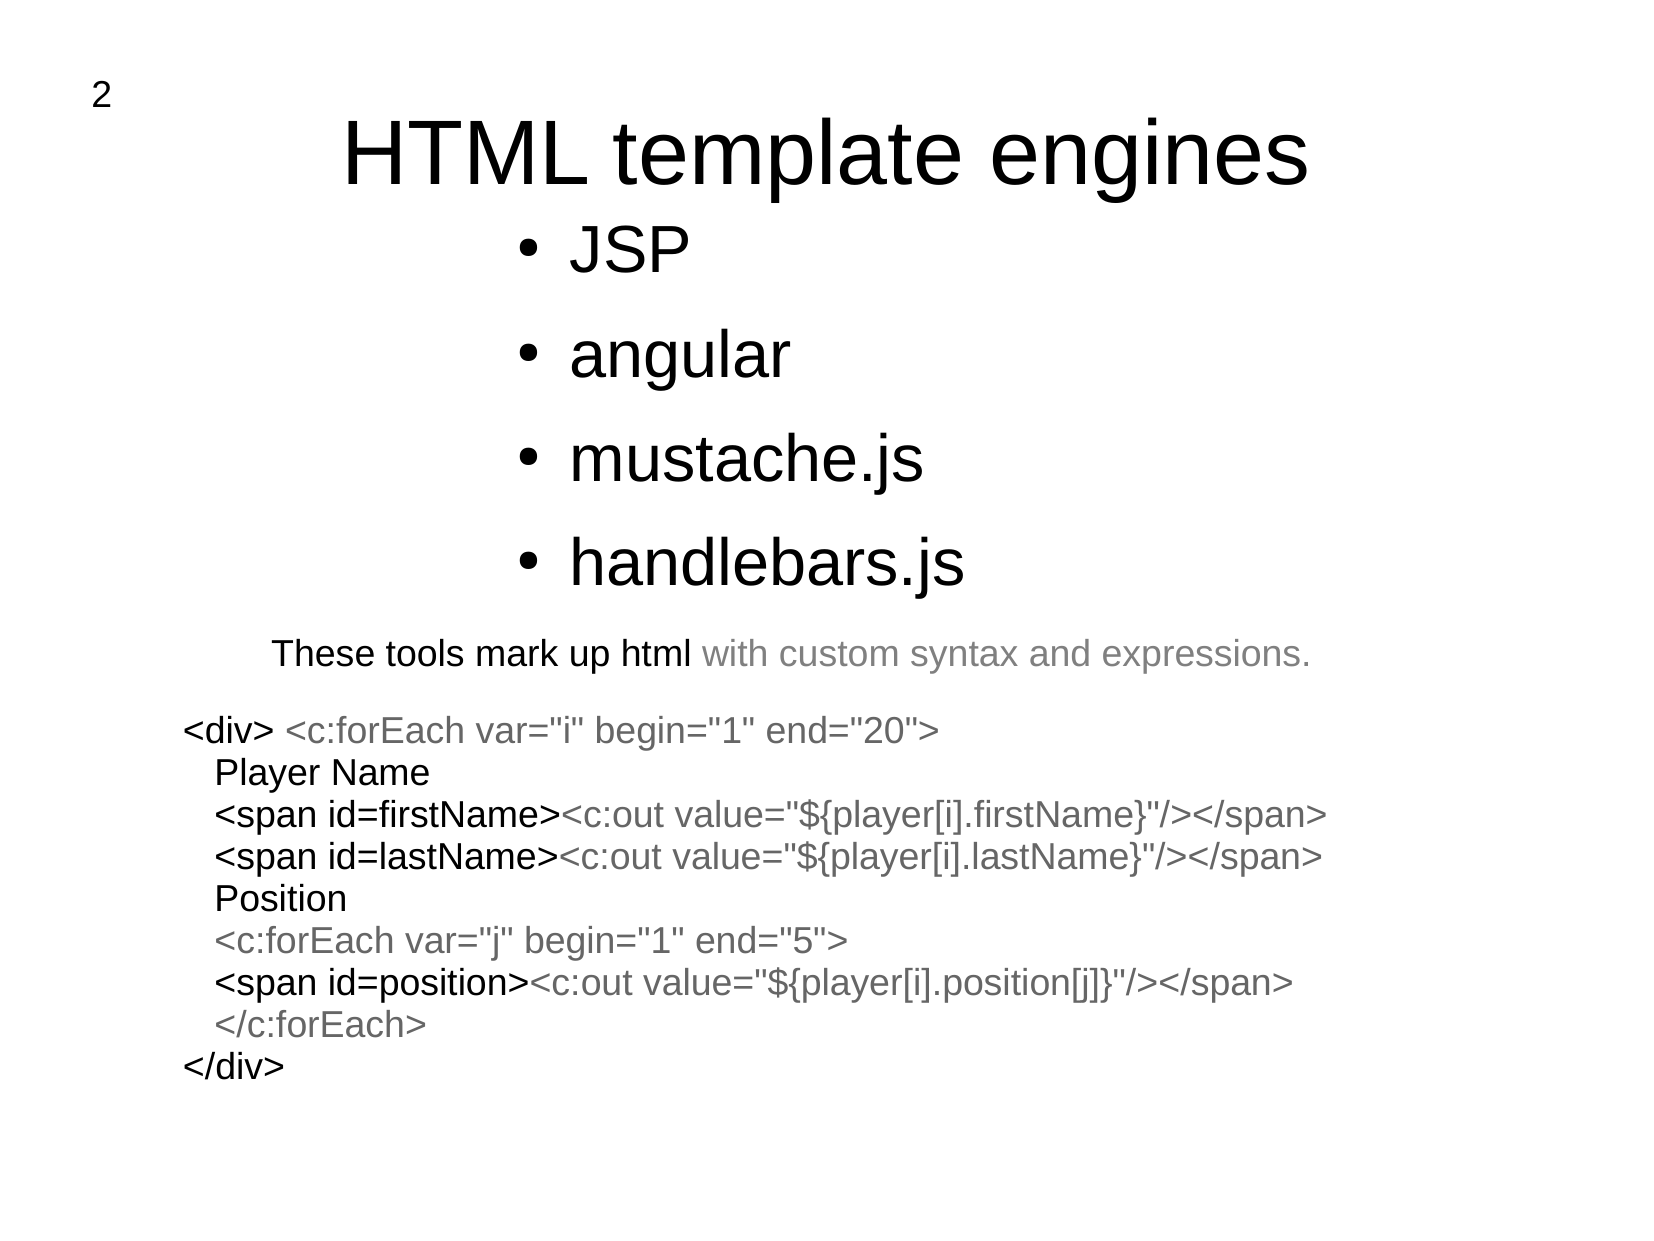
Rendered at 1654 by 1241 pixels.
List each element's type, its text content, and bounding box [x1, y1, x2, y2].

list JSP angular mustache.js handlebars.js [499, 212, 1102, 624]
text_box 2 [76, 66, 114, 124]
text_box These tools mark up html with custom syntax and expressions. [256, 624, 1469, 702]
text_box <div> <c:forEach var="i" begin="1" end="20"> Player Name <span id=firstName><c:out value="${player[i].firstName}"/></span> <span id=lastName><c:out value="${player[i].lastName}"/></span> Position <c:forEach var="j" begin="1" end="5"> <span id=position><c:out value="${player[i].position[j]}"/></span> </c:forEach> </div> [168, 702, 1539, 1096]
title HTML template engines [82, 49, 1571, 257]
